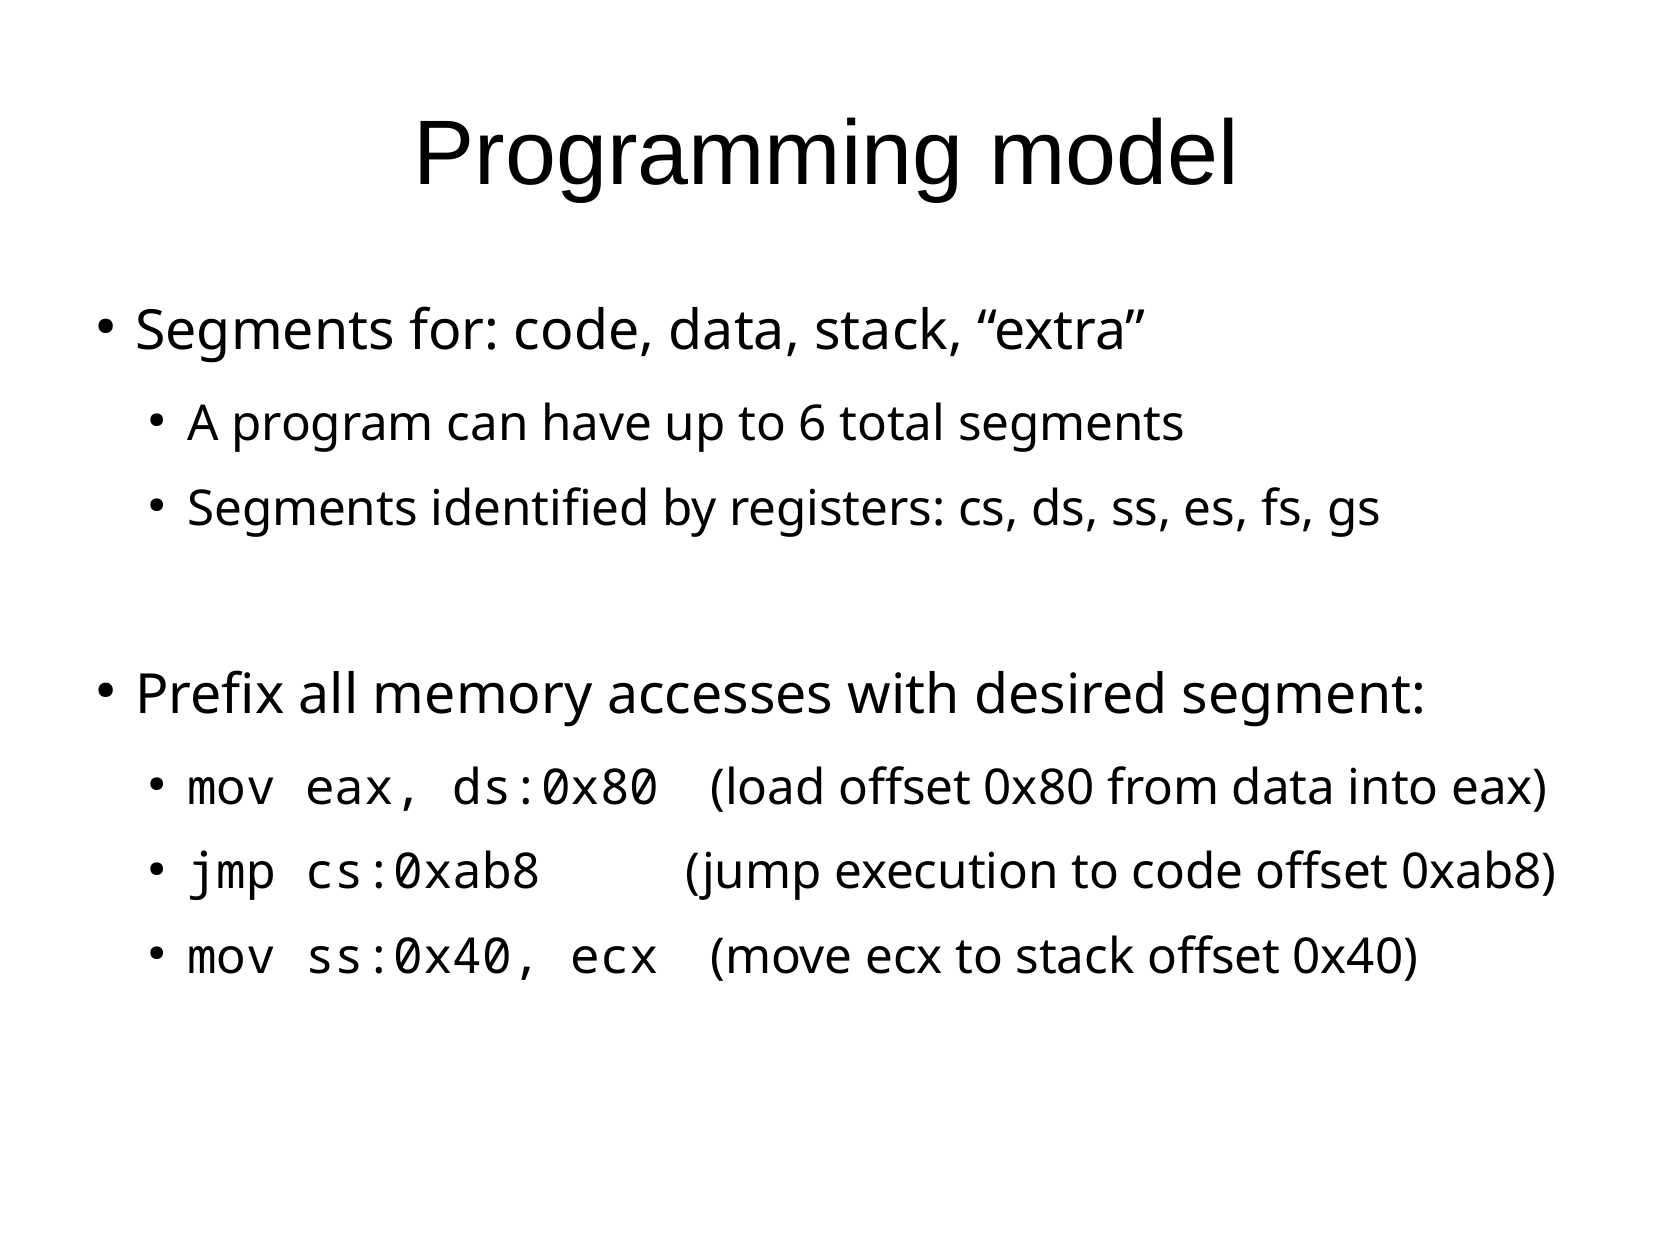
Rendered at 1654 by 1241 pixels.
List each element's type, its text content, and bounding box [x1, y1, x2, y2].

list Segments for: code, data, stack, “extra” A program can have up to 6 total segments Segments identified by registers: cs, ds, ss, es, fs, gs Prefix all memory accesses with desired segment: mov eax, ds:0x80 (load offset 0x80 from data into eax) jmp cs:0xab8 (jump execution to code offset 0xab8) mov ss:0x40, ecx (move ecx to stack offset 0x40) [82, 290, 1571, 1010]
title Programming model [82, 49, 1571, 257]
